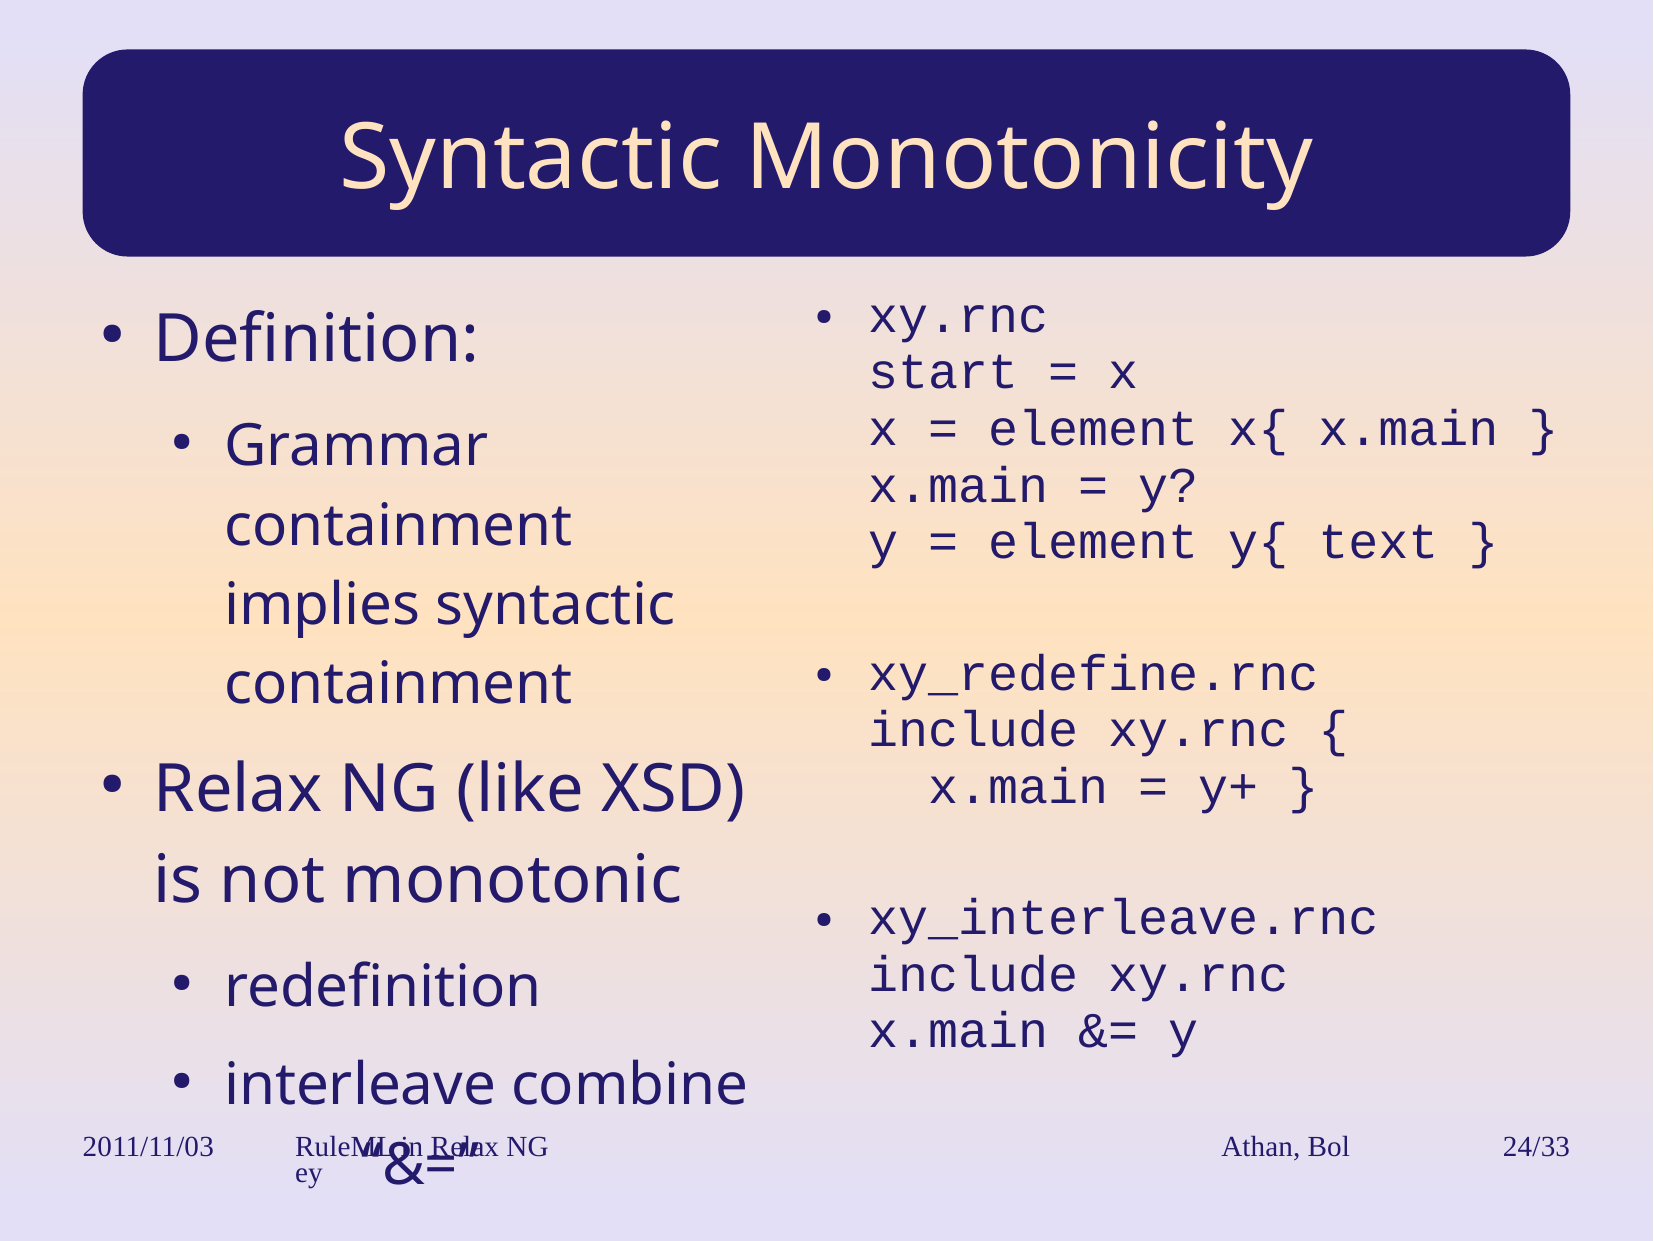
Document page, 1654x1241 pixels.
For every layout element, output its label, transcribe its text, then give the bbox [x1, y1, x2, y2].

list xy.rnc start = x x = element x{ x.main } x.main = y? y = element y{ text } xy_redefine.rnc include xy.rnc { x.main = y+ } xy_interleave.rnc include xy.rnc x.main &= y [797, 290, 1571, 1095]
list Definition: Grammar containment implies syntactic containment Relax NG (like XSD) is not monotonic redefinition interleave combine “&=” [82, 290, 768, 1109]
title Syntactic Monotonicity [82, 49, 1571, 257]
